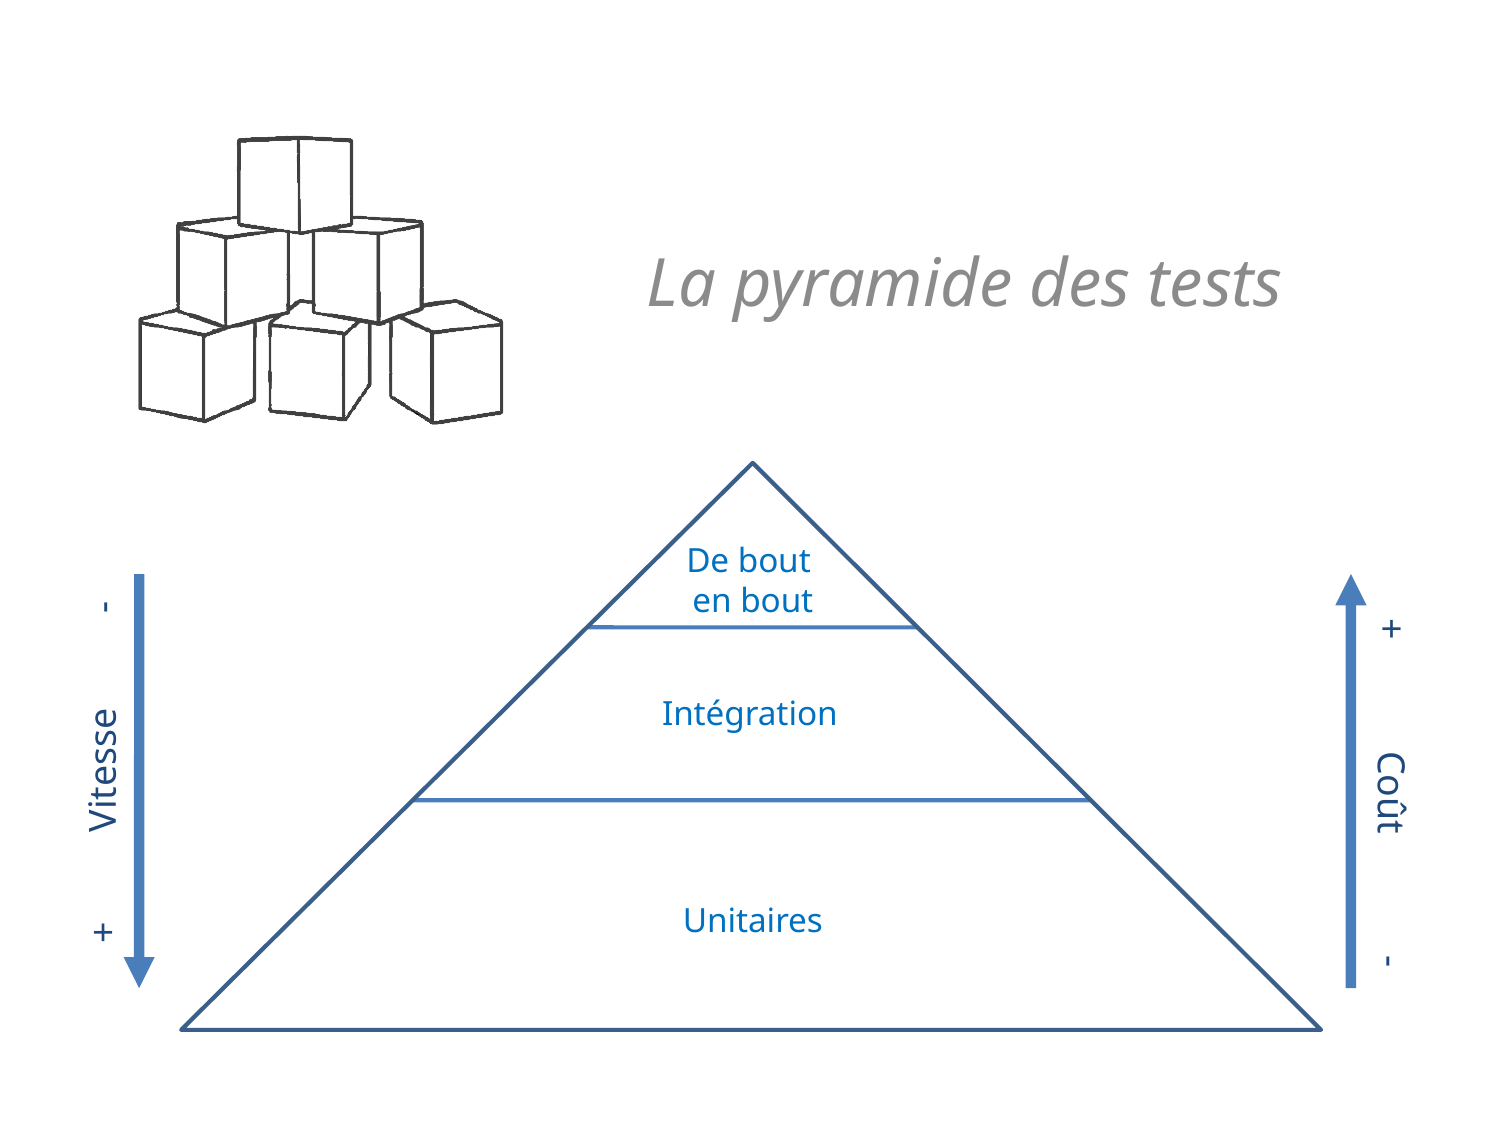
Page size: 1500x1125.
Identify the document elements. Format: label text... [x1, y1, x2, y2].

text_box + [71, 905, 132, 959]
picture [134, 121, 507, 438]
text_box De bout en bout [825, 531, 847, 553]
text_box La pyramide des tests [704, 467, 801, 516]
text_box De bout en bout [659, 531, 847, 624]
text_box - [70, 574, 131, 628]
text_box Unitaires [628, 892, 877, 947]
text_box De bout en bout [659, 531, 680, 551]
text_box Coût [1363, 657, 1423, 940]
text_box + [1363, 603, 1424, 657]
text_box Vitesse [70, 628, 131, 917]
text_box - [1363, 940, 1423, 995]
text_box Intégration [625, 684, 874, 739]
text_box La pyramide des tests [506, 44, 1424, 516]
